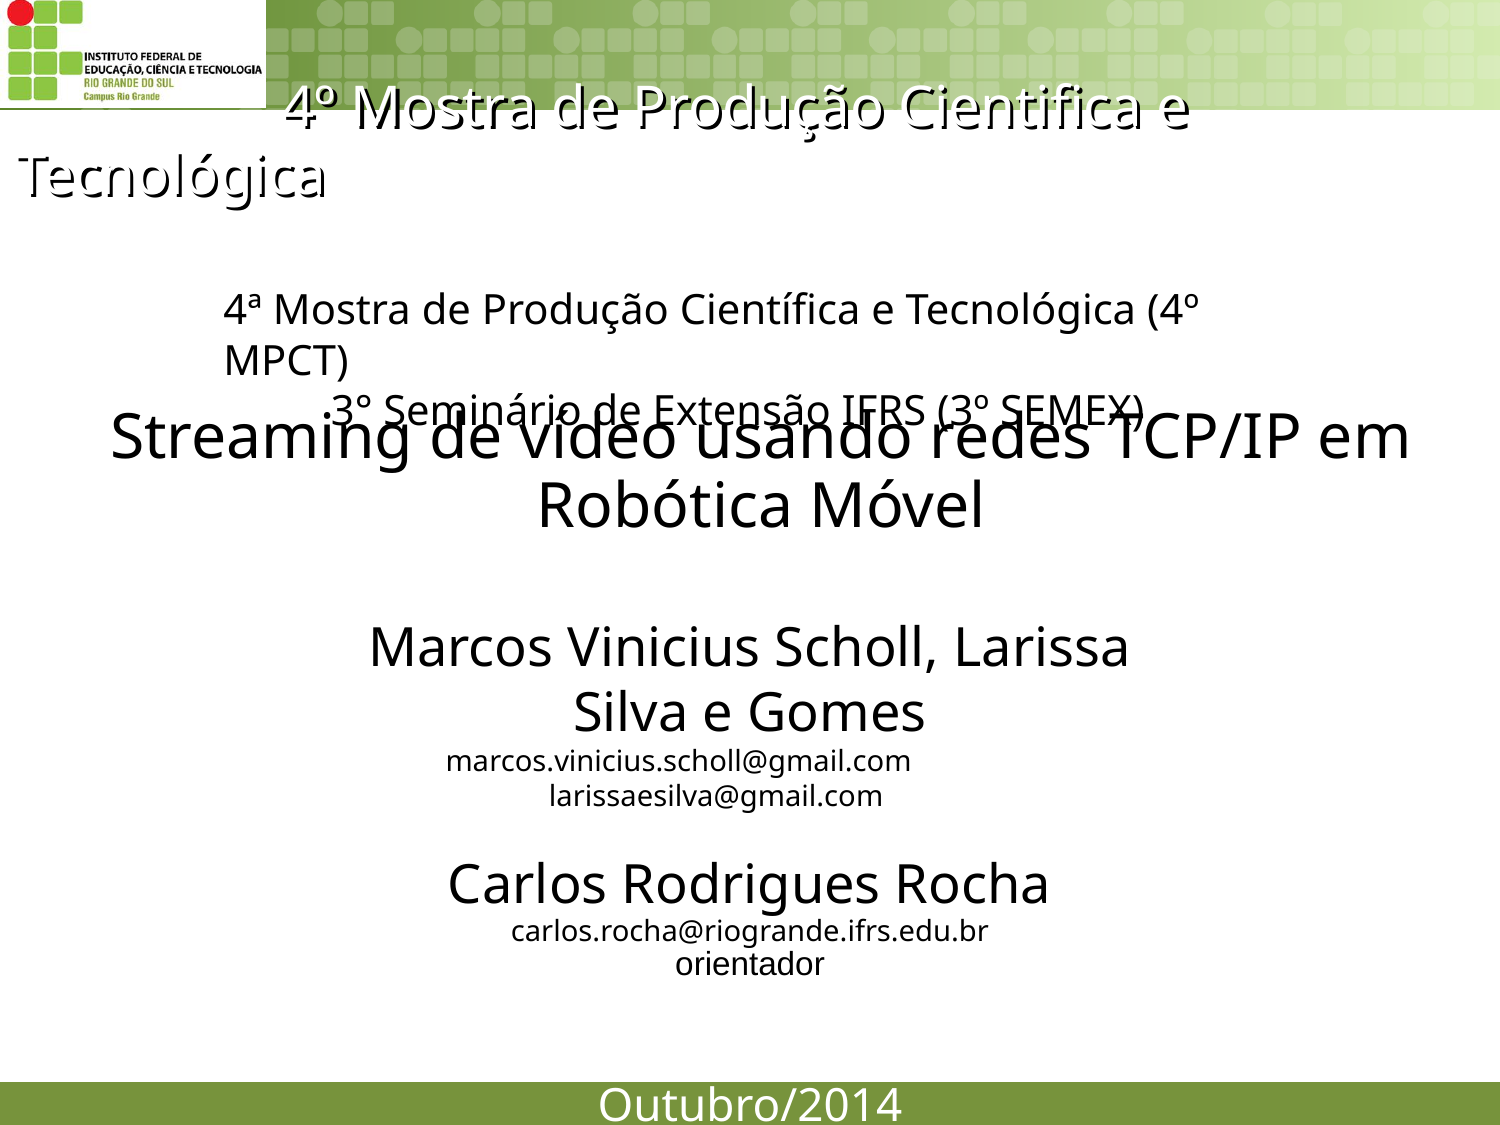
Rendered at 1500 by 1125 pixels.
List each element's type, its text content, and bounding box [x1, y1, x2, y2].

picture [0, 0, 266, 108]
title 4º Mostra de Produção Cientifica e Tecnológica [266, 0, 1500, 106]
text_box Marcos Vinicius Scholl, Larissa Silva e Gomes marcos.vinicius.scholl@gmail.com larissaesilva@gmail.com [345, 601, 1155, 706]
text_box Streaming de vídeo usando redes TCP/IP em Robótica Móvel [23, 375, 1500, 563]
text_box 4ª Mostra de Produção Científica e Tecnológica (4º MPCT) 3° Seminário de Extensão IFRS (3º SEMEX) [208, 172, 1260, 310]
text_box Outubro/2014 [559, 1070, 941, 1125]
text_box orientador [478, 936, 1022, 989]
text_box Carlos Rodrigues Rocha carlos.rocha@riogrande.ifrs.edu.br [345, 843, 1155, 963]
